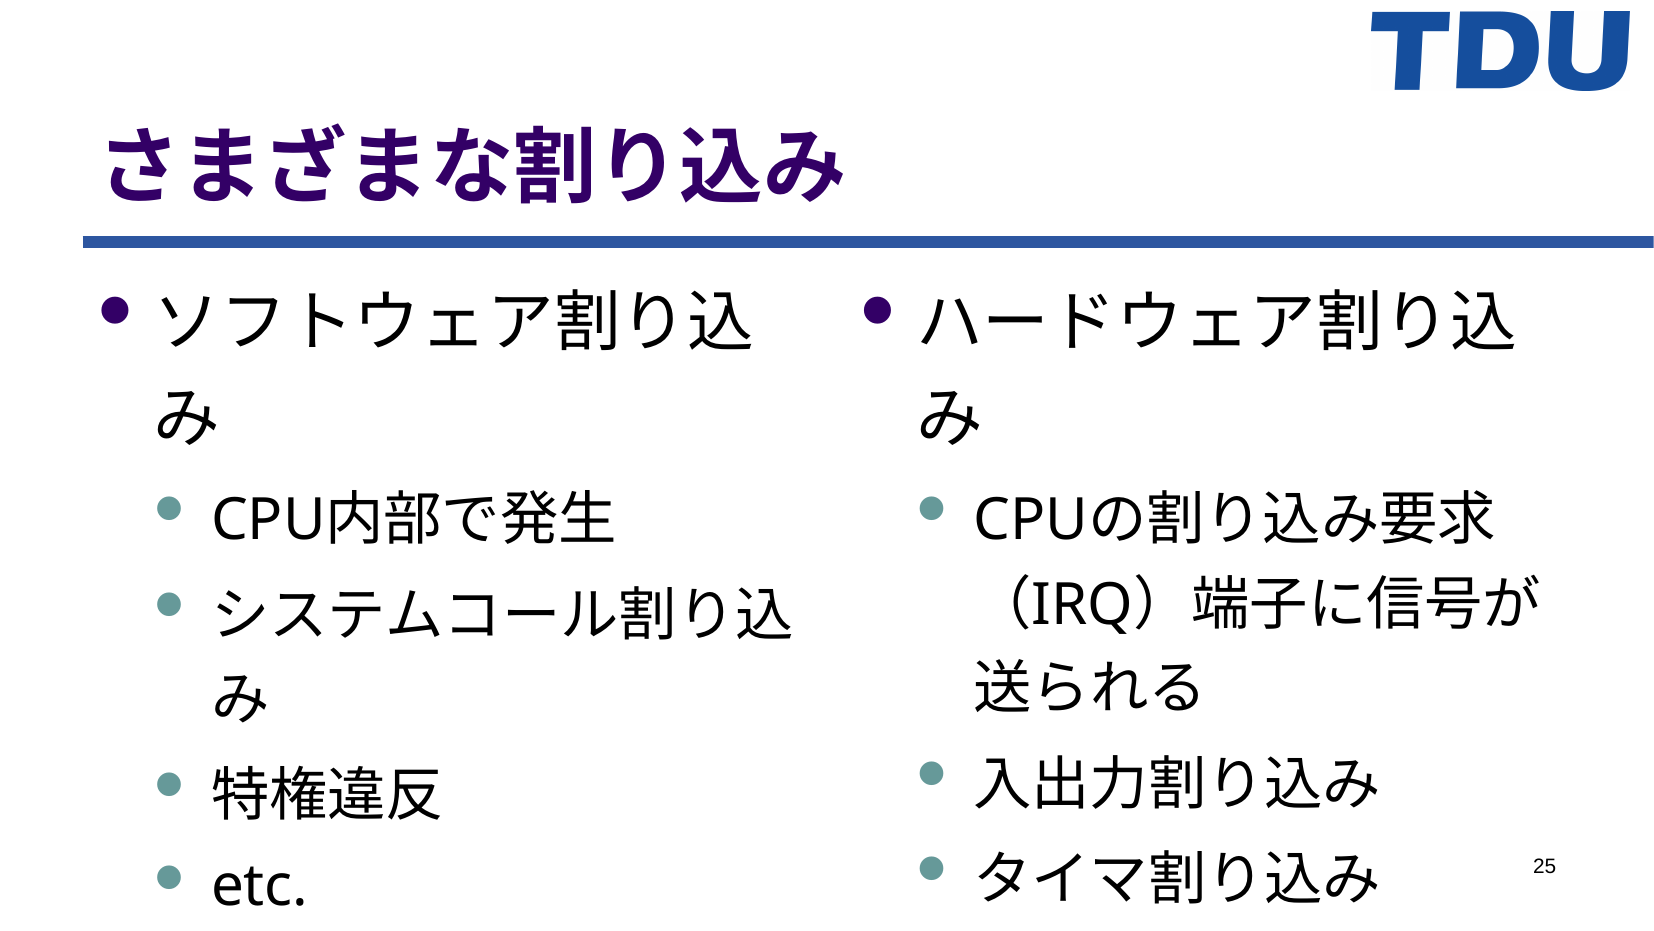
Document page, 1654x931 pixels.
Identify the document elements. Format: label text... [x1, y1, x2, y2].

picture [1371, 11, 1630, 91]
list ハードウェア割り込み CPUの割り込み要求 （IRQ）端子に信号が送られる 入出力割り込み タイマ割り込み etc. [845, 259, 1572, 807]
list ソフトウェア割り込み CPU内部で発生 システムコール割り込み 特権違反 etc. [82, 259, 828, 807]
title さまざまな割り込み [82, 51, 1571, 228]
